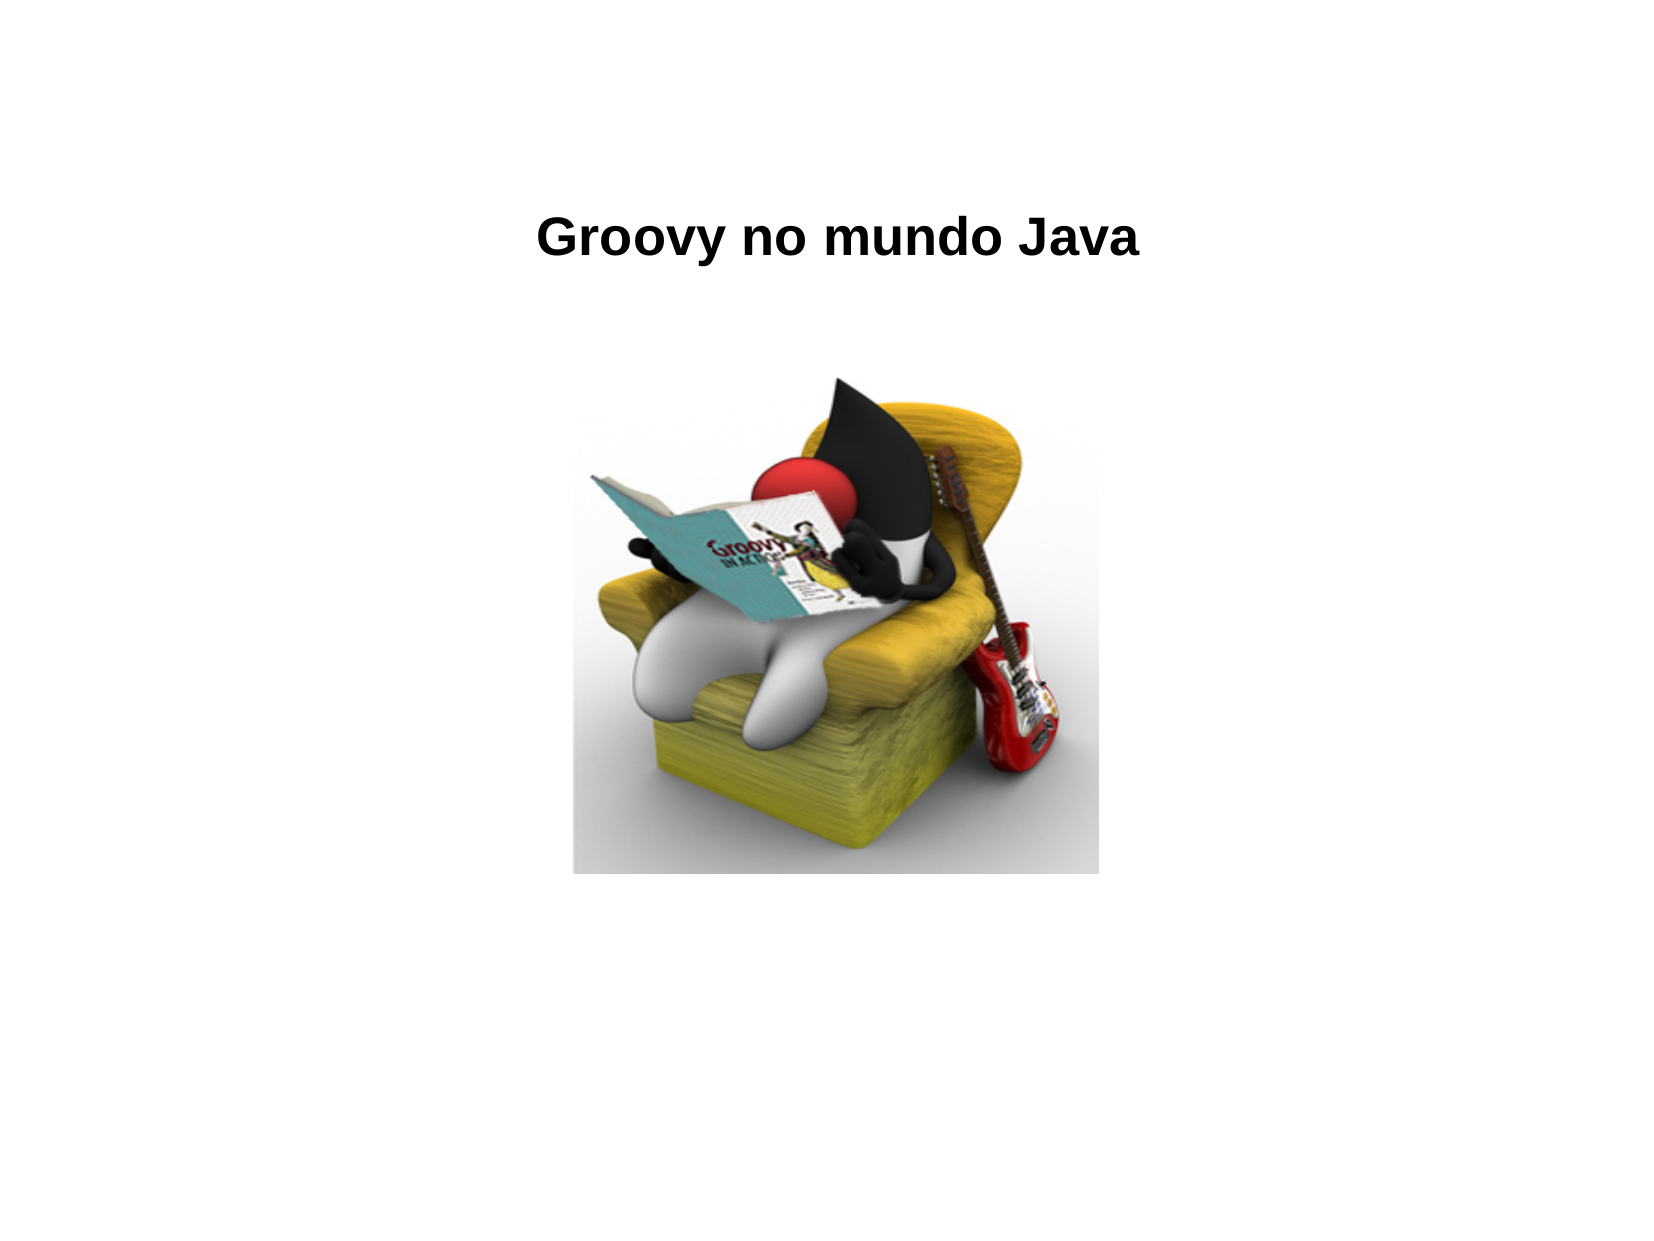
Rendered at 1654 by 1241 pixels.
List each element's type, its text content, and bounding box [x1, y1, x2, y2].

picture [566, 377, 1099, 875]
subtitle Groovy no mundo Java [94, 141, 1583, 331]
